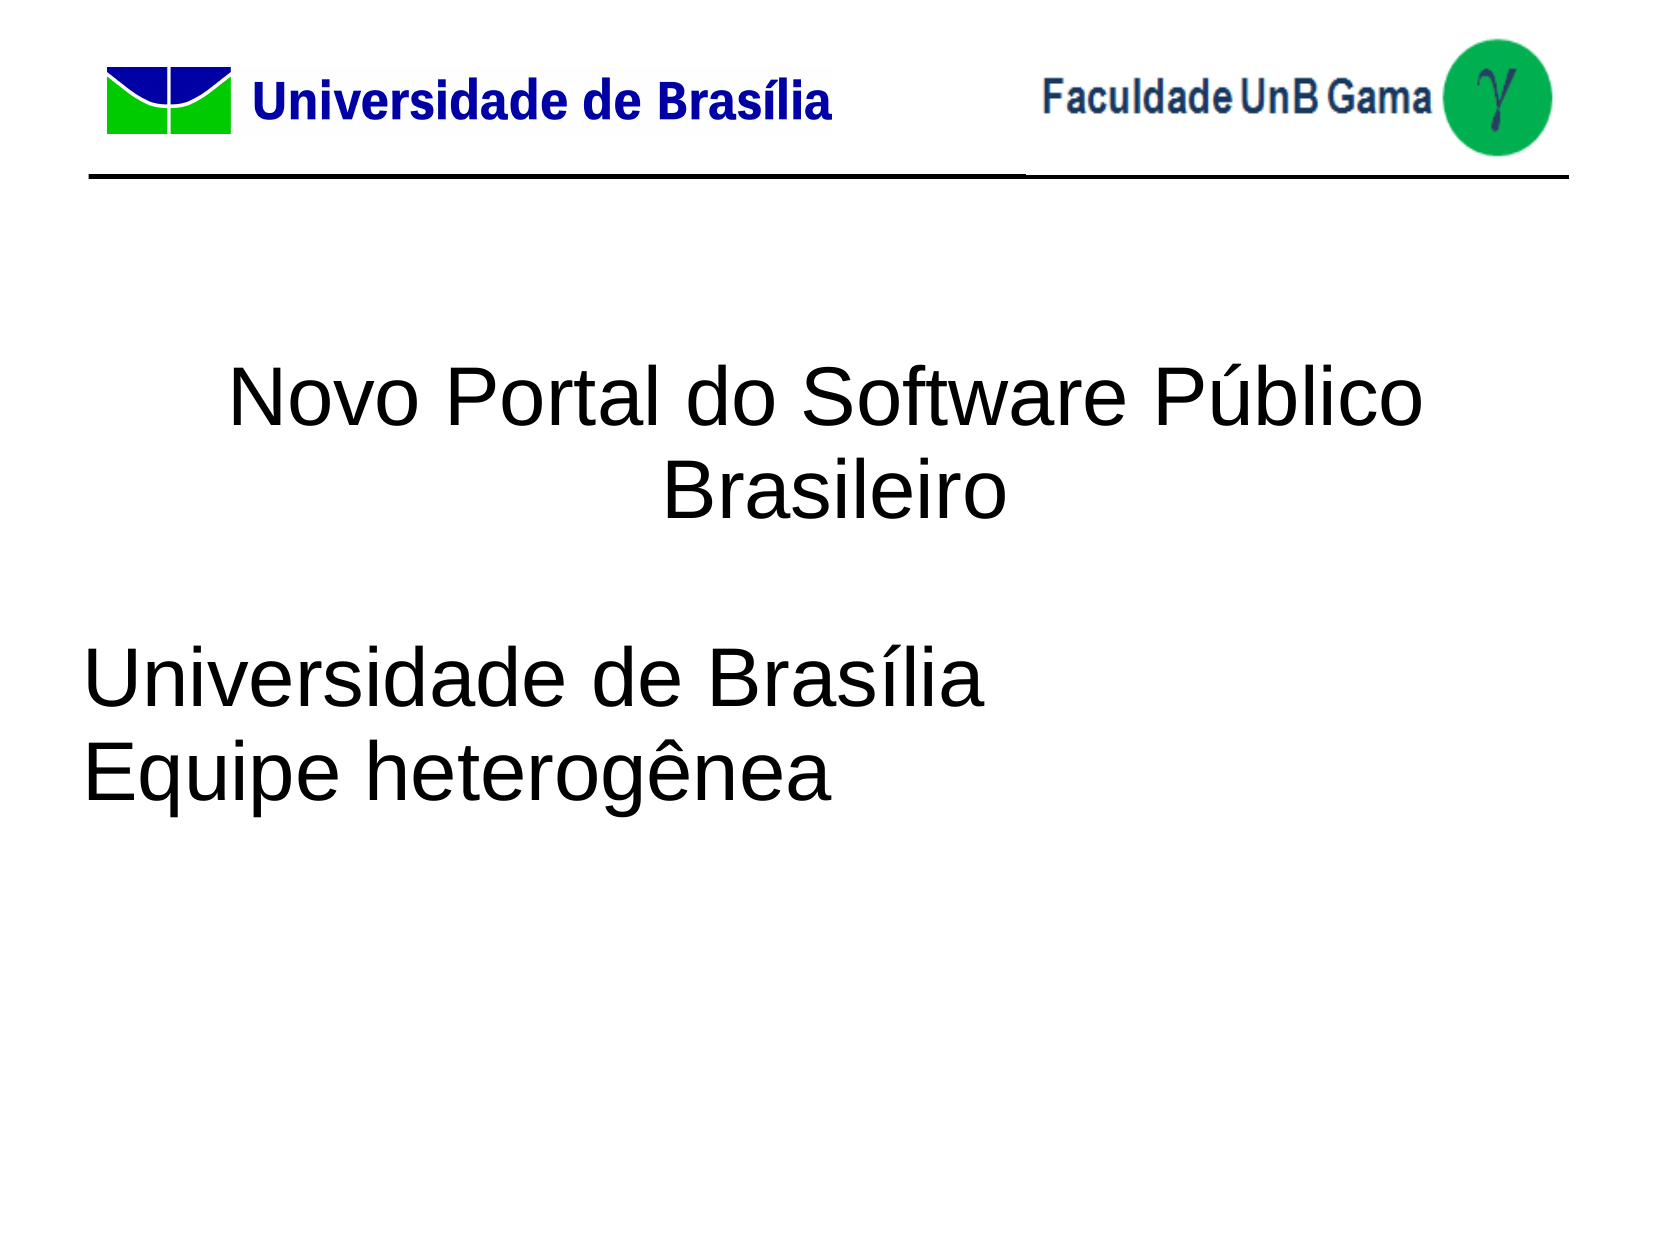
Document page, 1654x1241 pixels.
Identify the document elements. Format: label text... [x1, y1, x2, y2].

subtitle Novo Portal do Software Público Brasileiro Universidade de Brasília Equipe heterogênea [82, 290, 1571, 1010]
picture [88, 26, 1571, 225]
